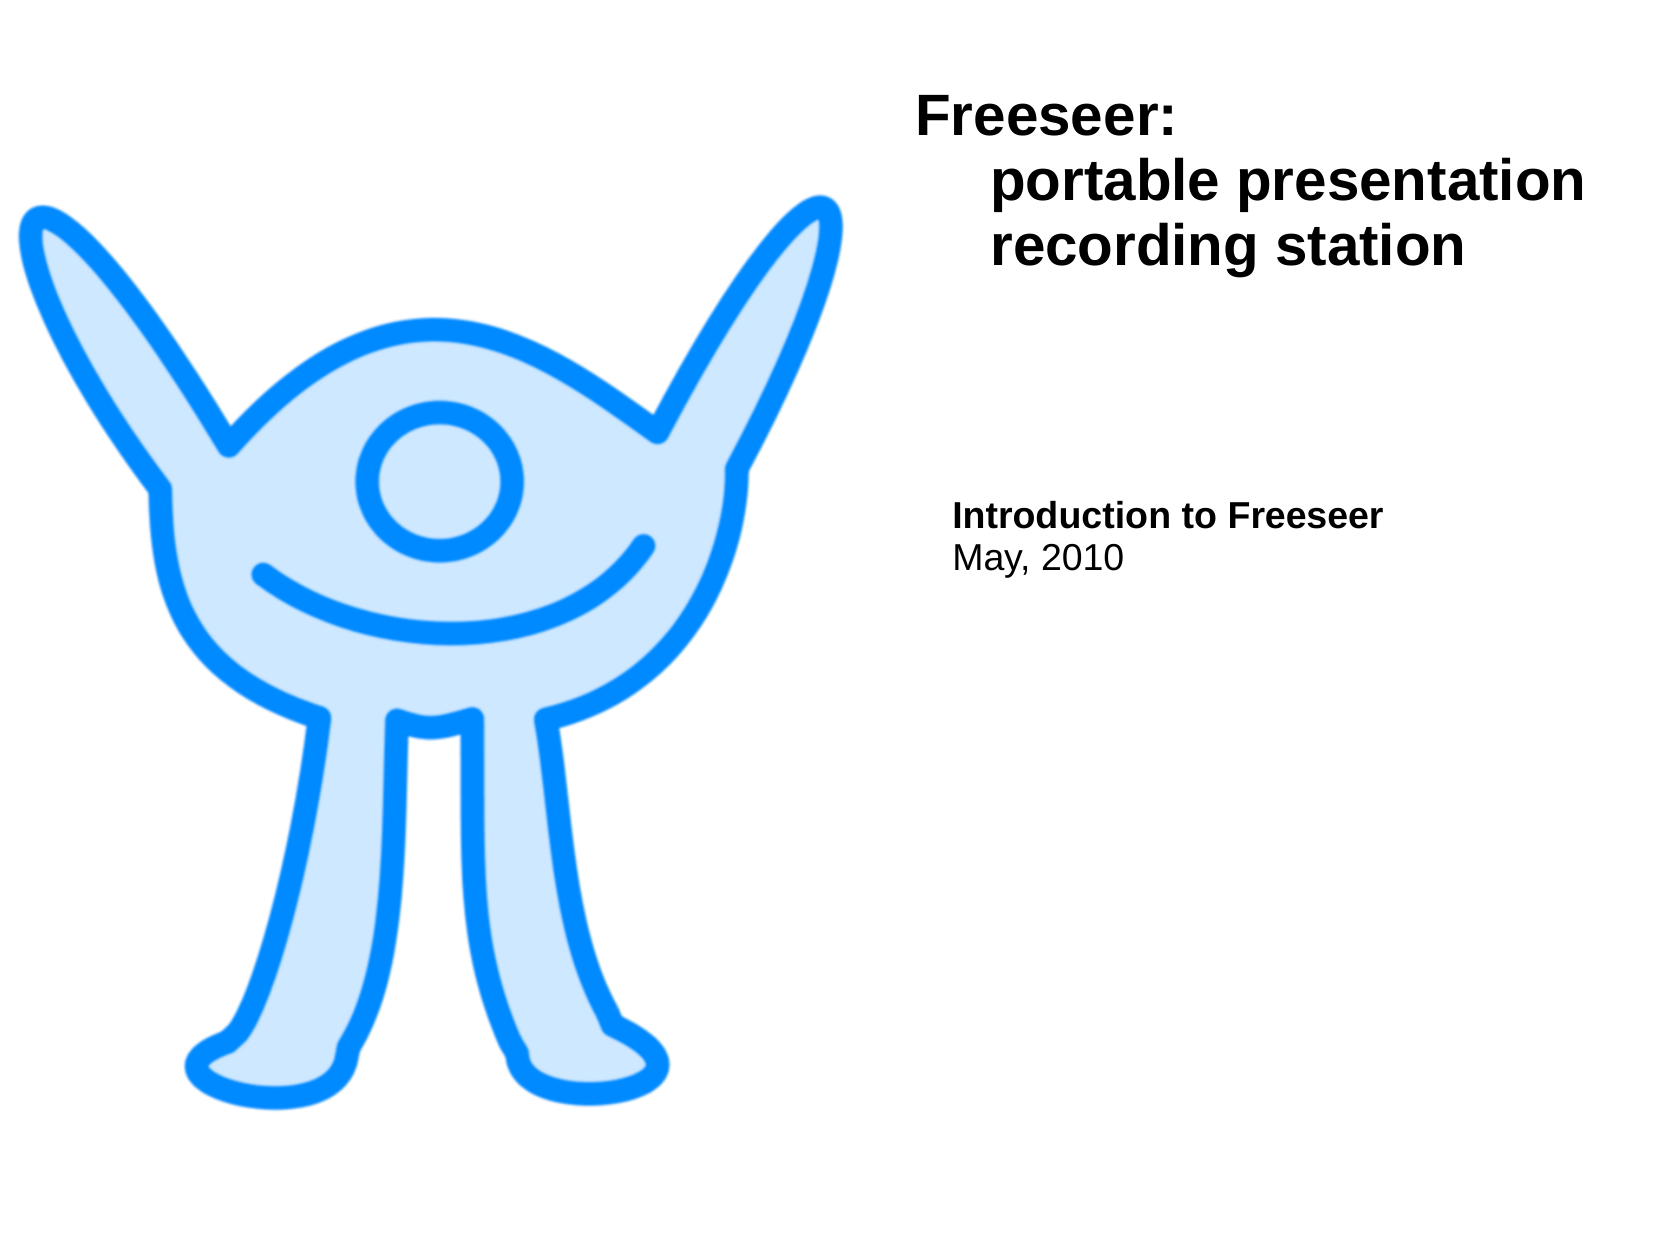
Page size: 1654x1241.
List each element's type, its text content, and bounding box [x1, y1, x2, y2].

picture [0, 112, 863, 1241]
text_box Introduction to Freeseer May, 2010 [937, 487, 1538, 587]
text_box Freeseer: portable presentation recording station [900, 75, 1614, 301]
